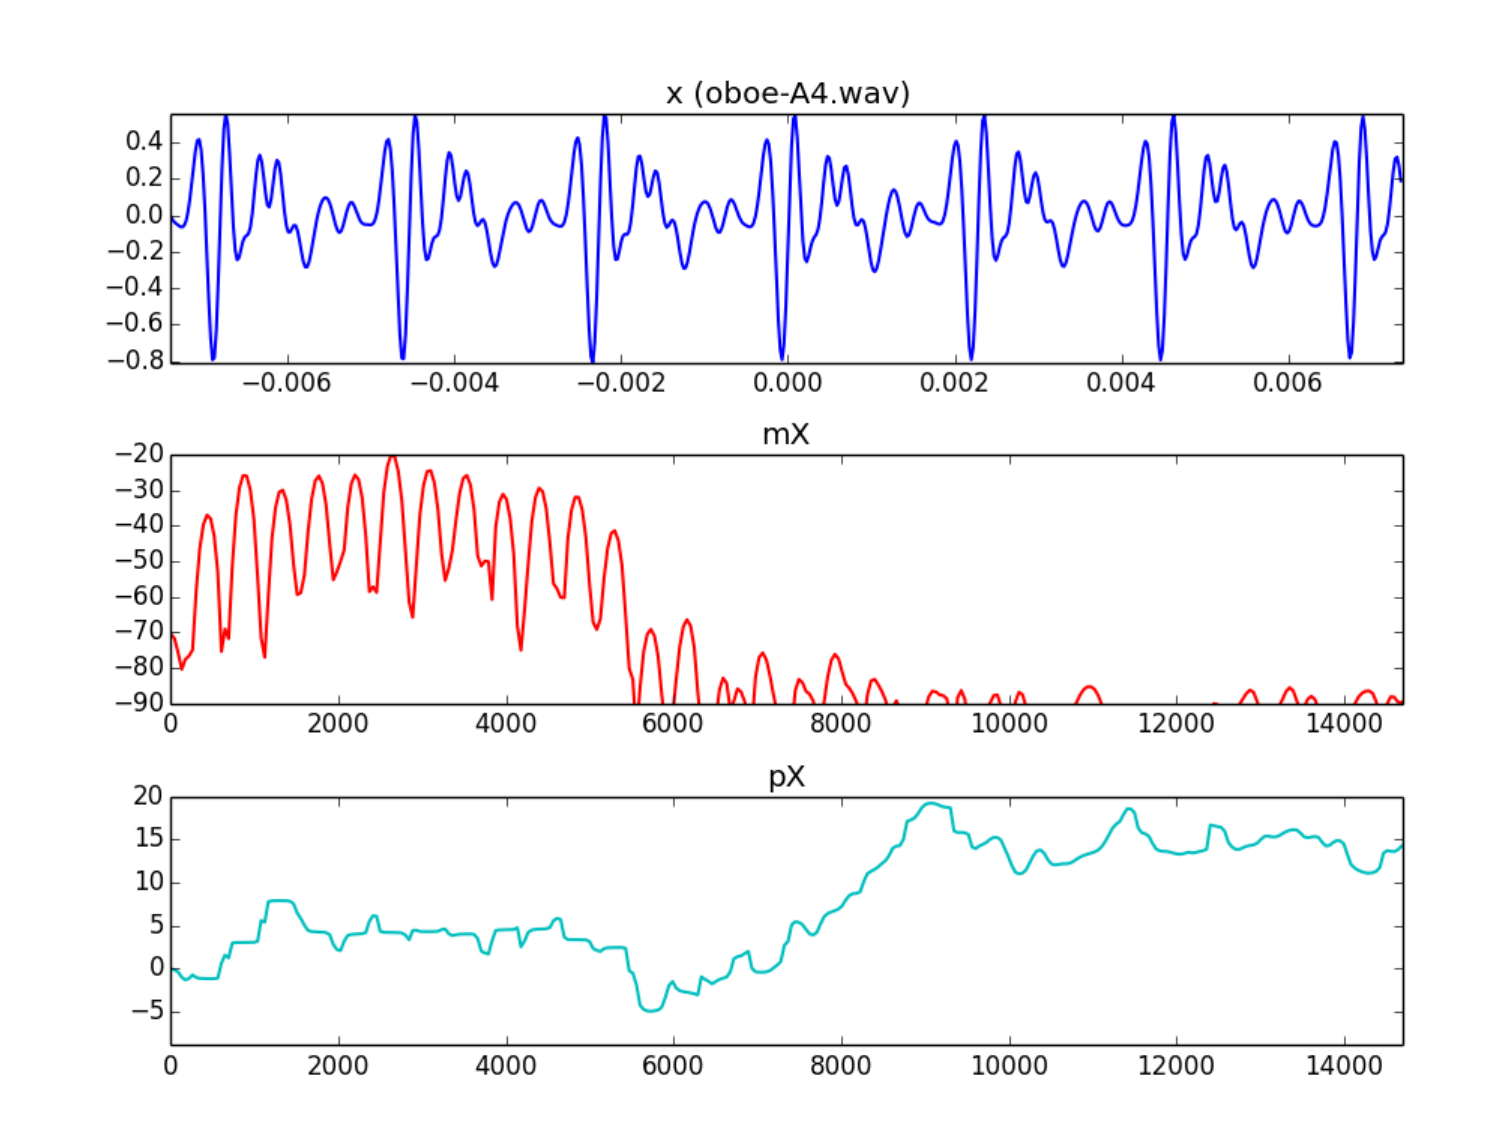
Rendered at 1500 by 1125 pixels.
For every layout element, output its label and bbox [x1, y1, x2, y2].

picture [79, 54, 1430, 1105]
